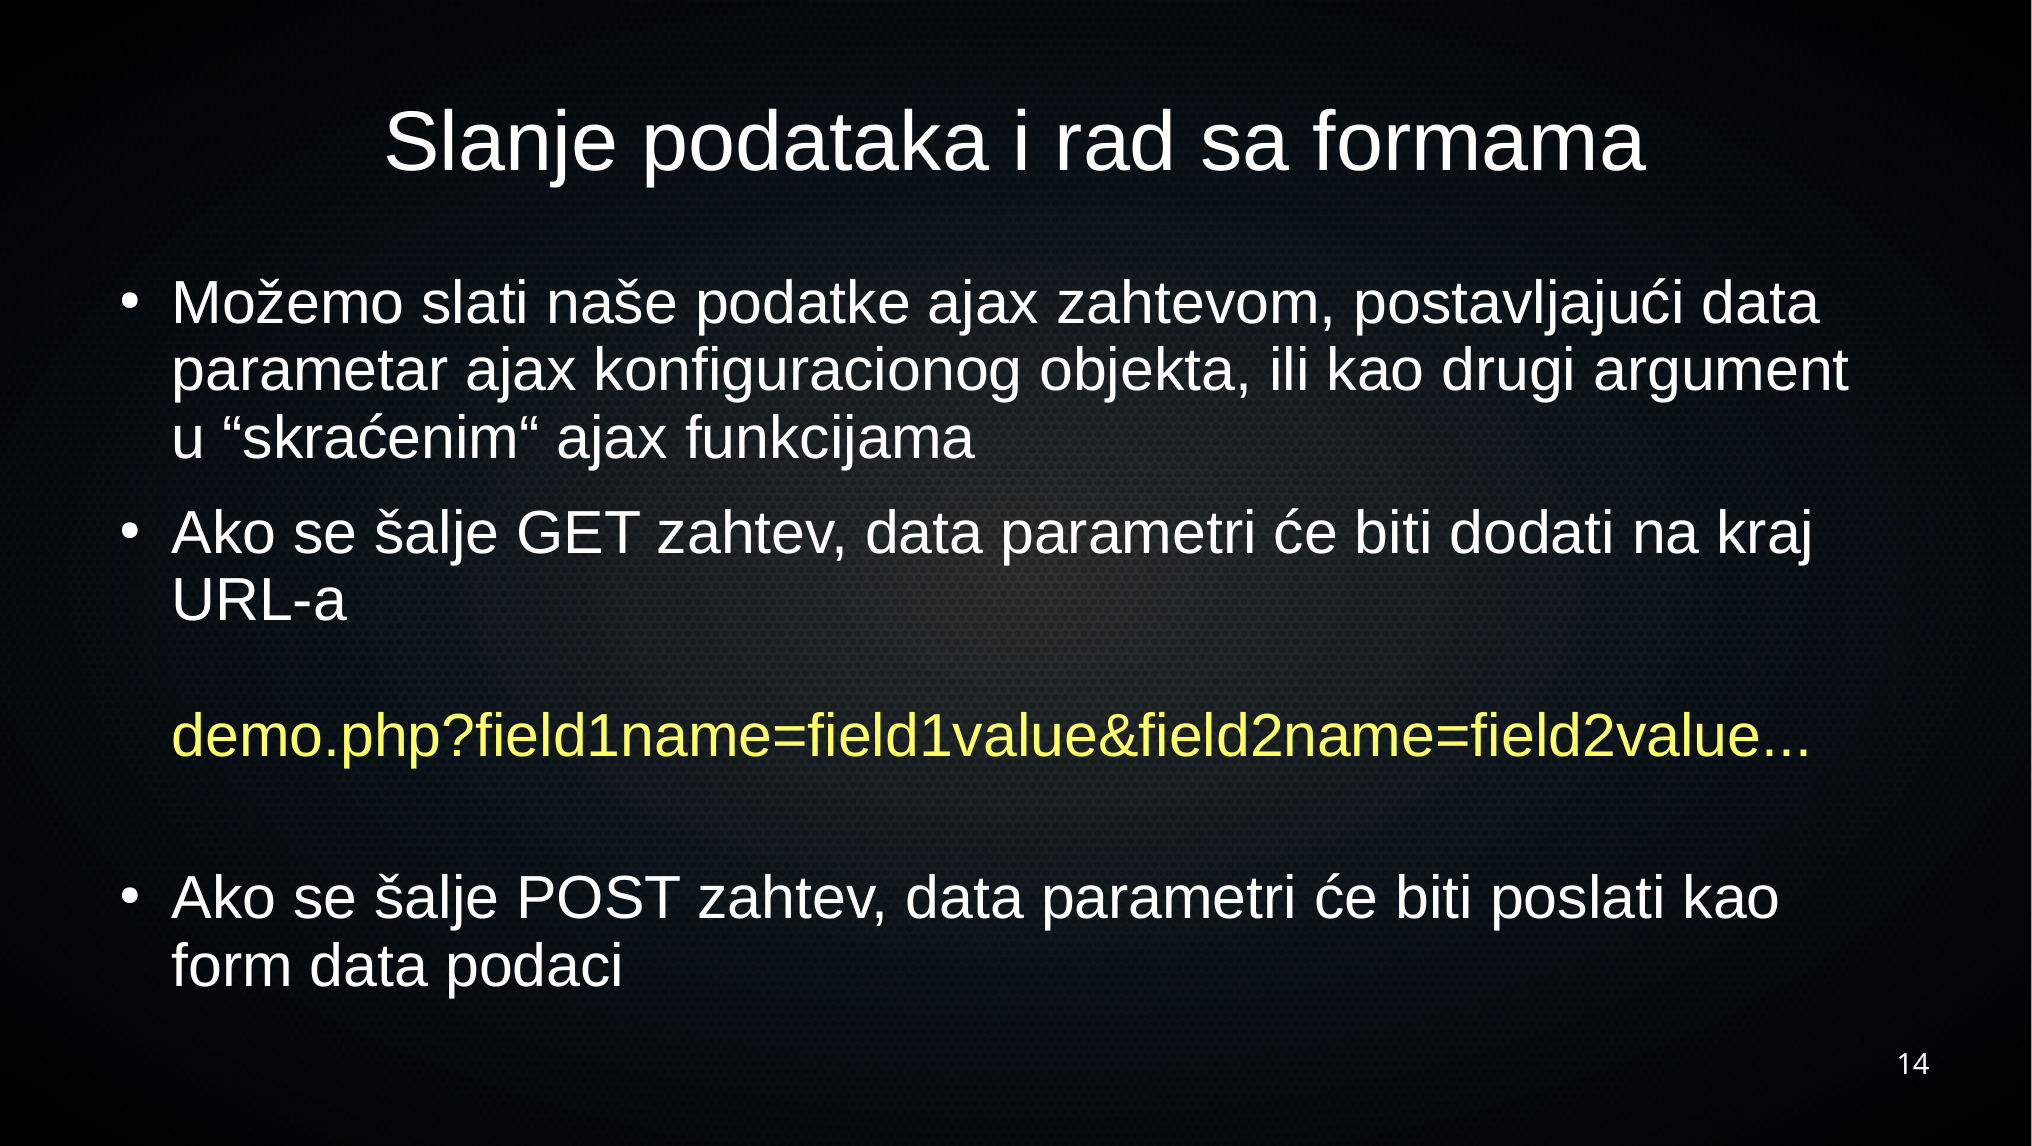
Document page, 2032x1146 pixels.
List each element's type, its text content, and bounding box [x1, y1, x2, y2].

title Slanje podataka i rad sa formama [101, 45, 1930, 237]
picture [0, 0, 2032, 1146]
list Možemo slati naše podatke ajax zahtevom, postavljajući data parametar ajax konfiguracionog objekta, ili kao drugi argument u “skraćenim“ ajax funkcijama Ako se šalje GET zahtev, data parametri će biti dodati na kraj URL-a demo.php?field1name=field1value&field2name=field2value... Ako se šalje POST zahtev, data parametri će biti poslati kao form data podaci [101, 268, 1890, 1004]
